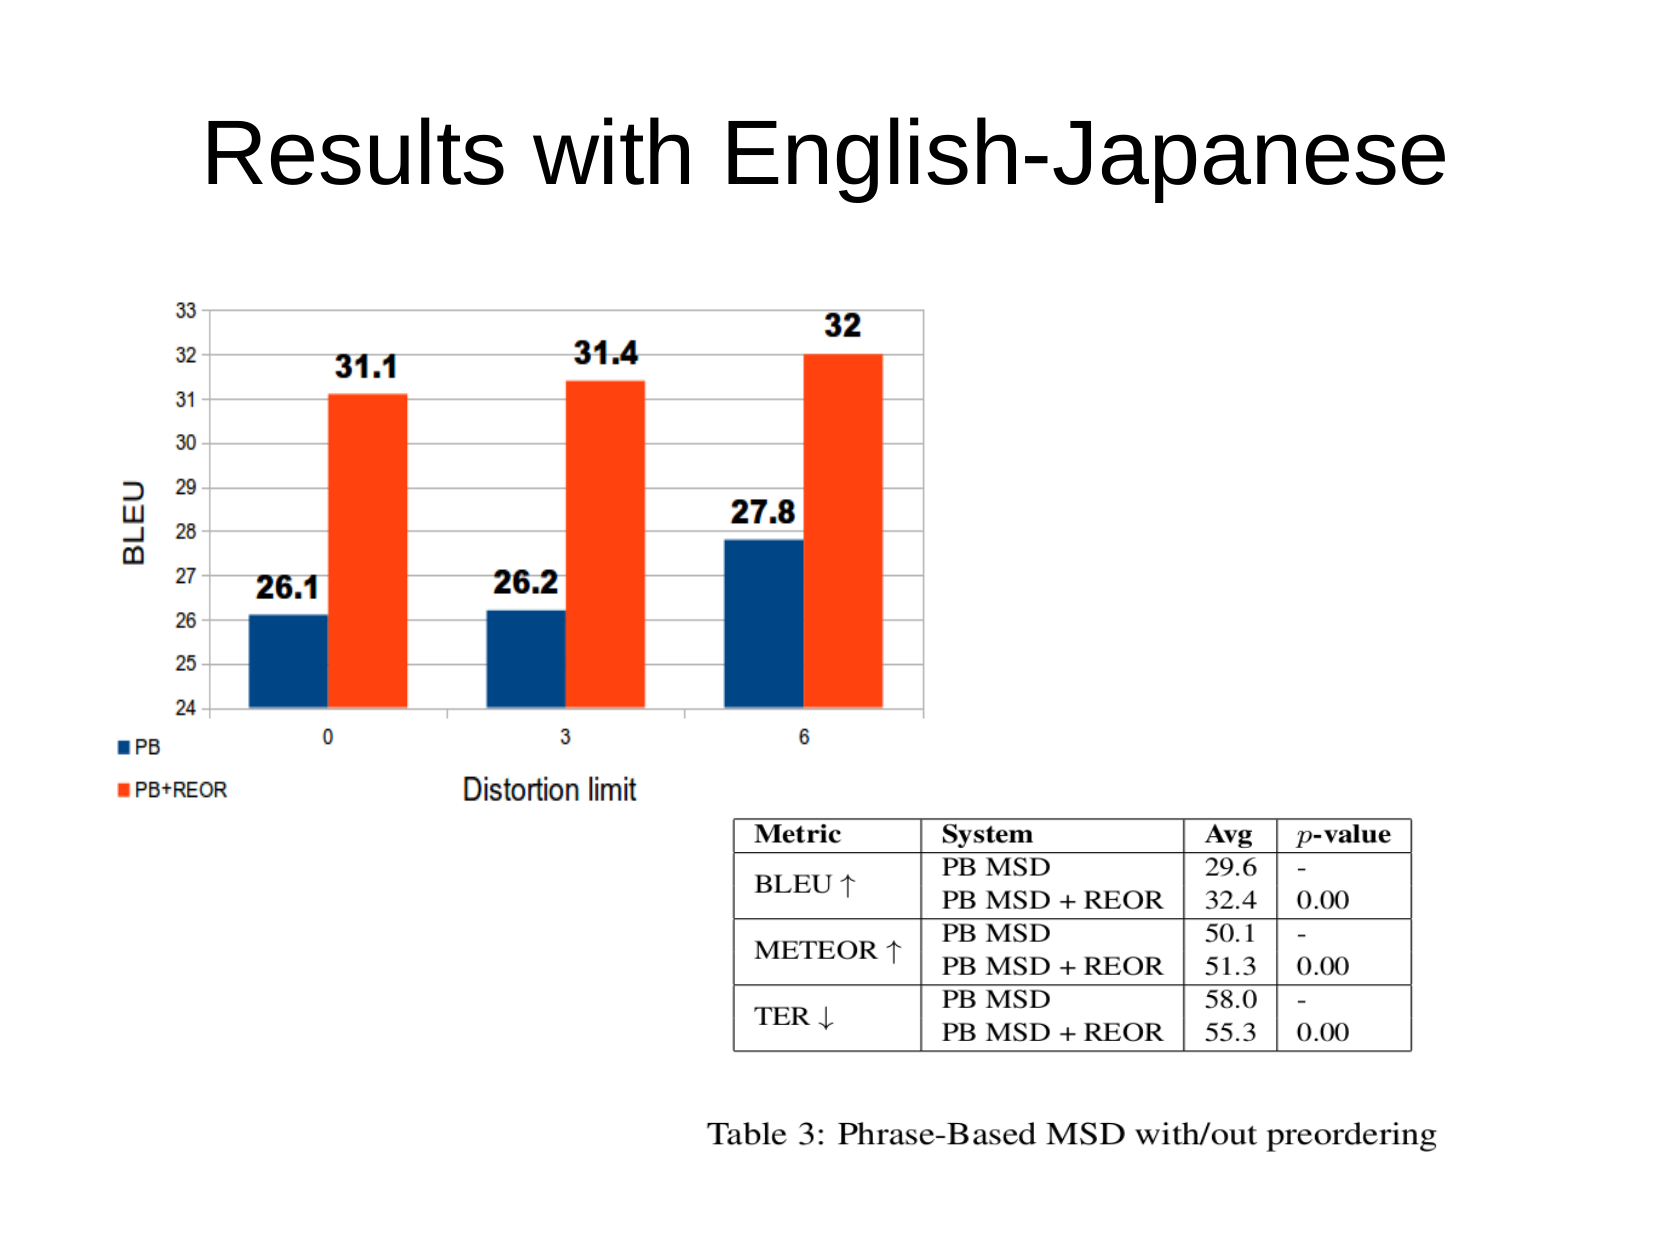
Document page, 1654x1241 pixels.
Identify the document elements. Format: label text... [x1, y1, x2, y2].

picture [103, 243, 1464, 1156]
title Results with English-Japanese [82, 49, 1571, 257]
